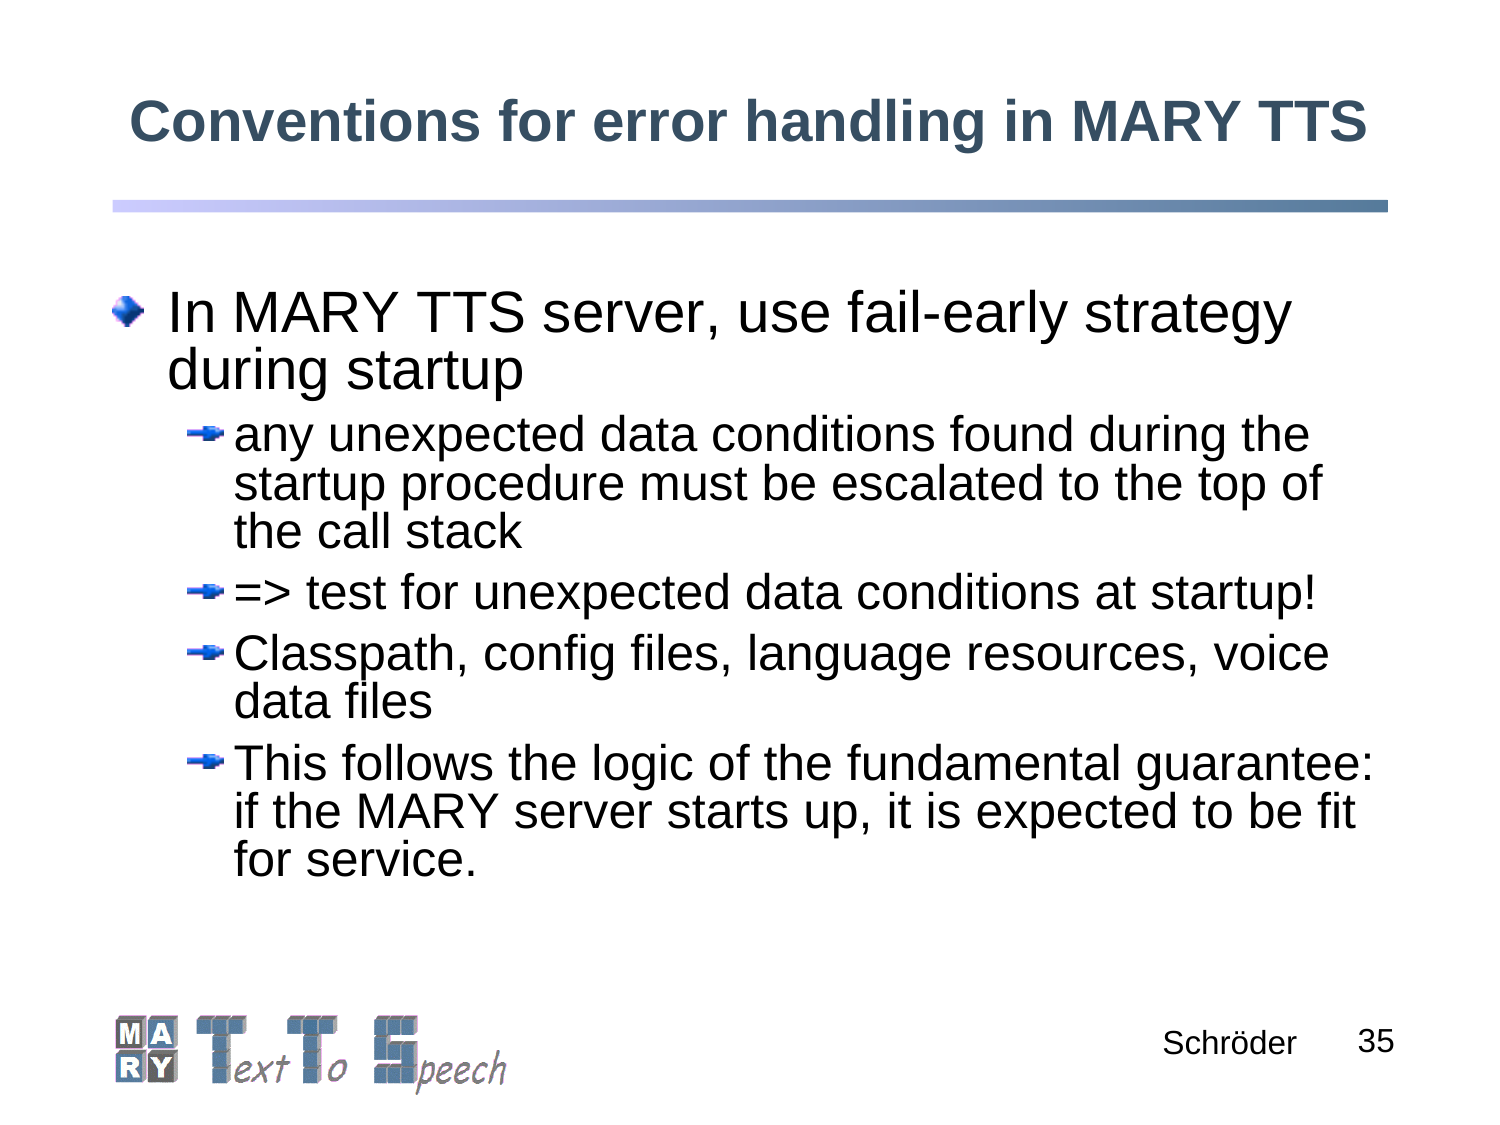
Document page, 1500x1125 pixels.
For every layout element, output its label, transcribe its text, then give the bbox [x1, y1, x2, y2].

list In MARY TTS server, use fail-early strategy during startup any unexpected data conditions found during the startup procedure must be escalated to the top of the call stack => test for unexpected data conditions at startup! Classpath, config files, language resources, voice data files This follows the logic of the fundamental guarantee: if the MARY server starts up, it is expected to be fit for service. [112, 287, 1387, 997]
picture [112, 1012, 507, 1096]
title Conventions for error handling in MARY TTS [112, 57, 1387, 193]
